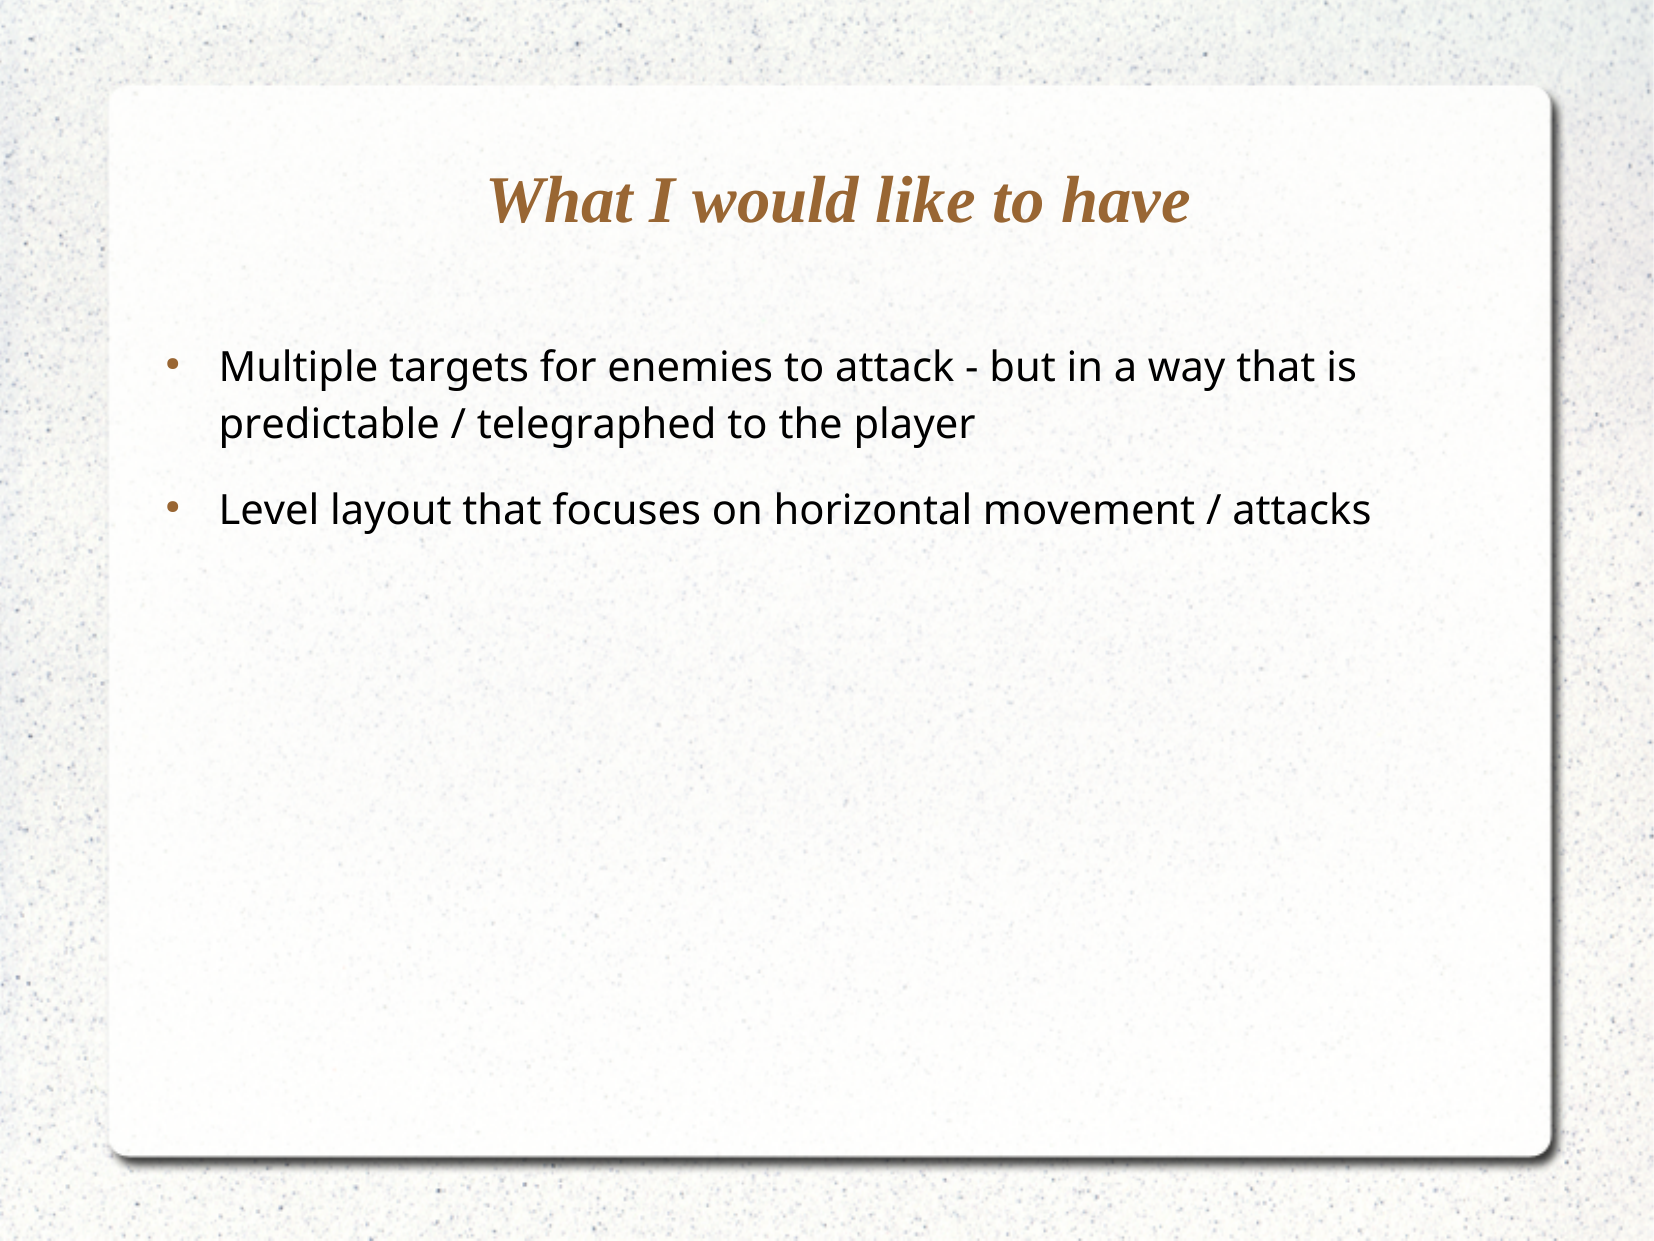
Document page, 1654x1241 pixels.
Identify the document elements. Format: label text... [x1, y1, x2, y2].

title What I would like to have [118, 96, 1536, 304]
list Multiple targets for enemies to attack - but in a way that is predictable / telegraphed to the player Level layout that focuses on horizontal movement / attacks [147, 336, 1506, 987]
picture [0, 0, 1654, 1241]
